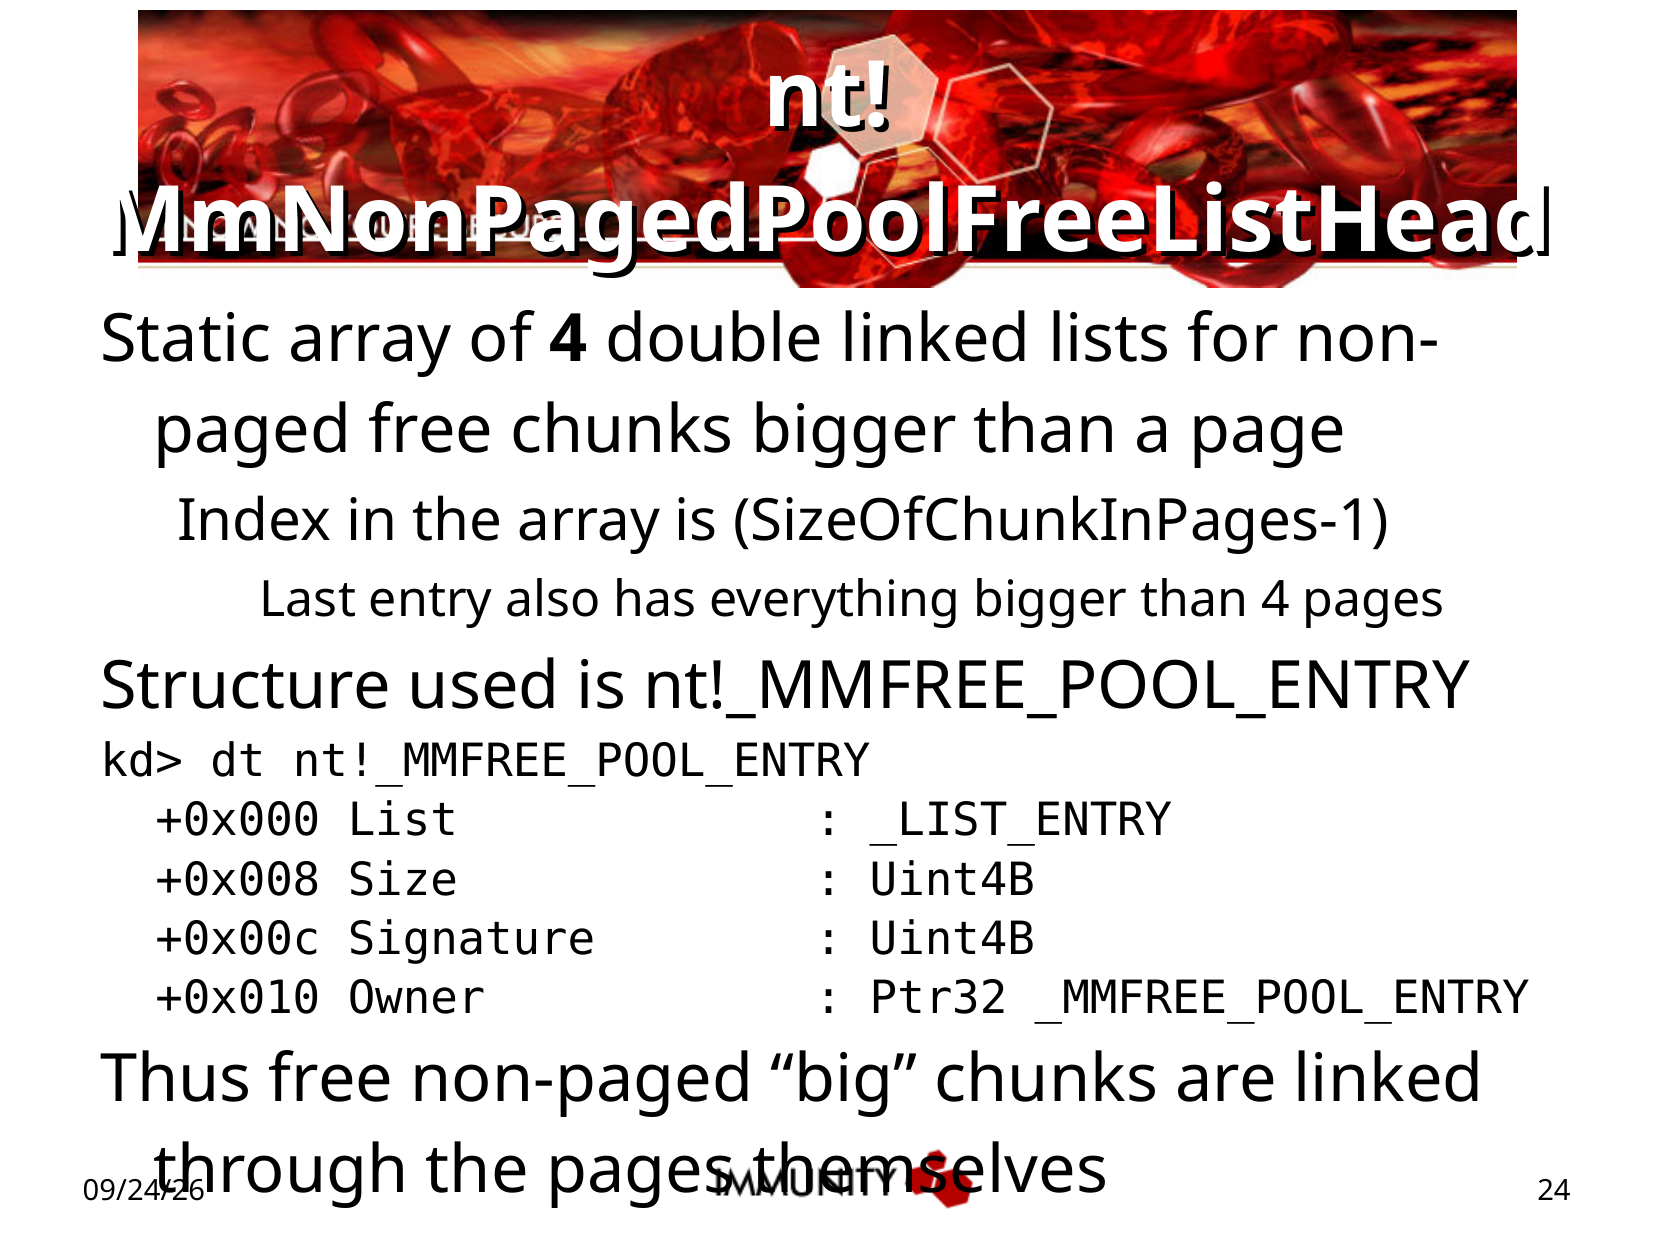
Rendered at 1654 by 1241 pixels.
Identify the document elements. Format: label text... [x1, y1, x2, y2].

picture [138, 10, 1517, 56]
list Static array of 4 double linked lists for non-paged free chunks bigger than a page Index in the array is (SizeOfChunkInPages-1) Last entry also has everything bigger than 4 pages Structure used is nt!_MMFREE_POOL_ENTRY kd> dt nt!_MMFREE_POOL_ENTRY +0x000 List : _LIST_ENTRY +0x008 Size : Uint4B +0x00c Signature : Uint4B +0x010 Owner : Ptr32 _MMFREE_POOL_ENTRY Thus free non-paged “big” chunks are linked through the pages themselves [82, 290, 1571, 1144]
picture [694, 1144, 984, 1235]
title nt!MmNonPagedPoolFreeListHead [82, 56, 1571, 250]
picture [138, 250, 1517, 288]
